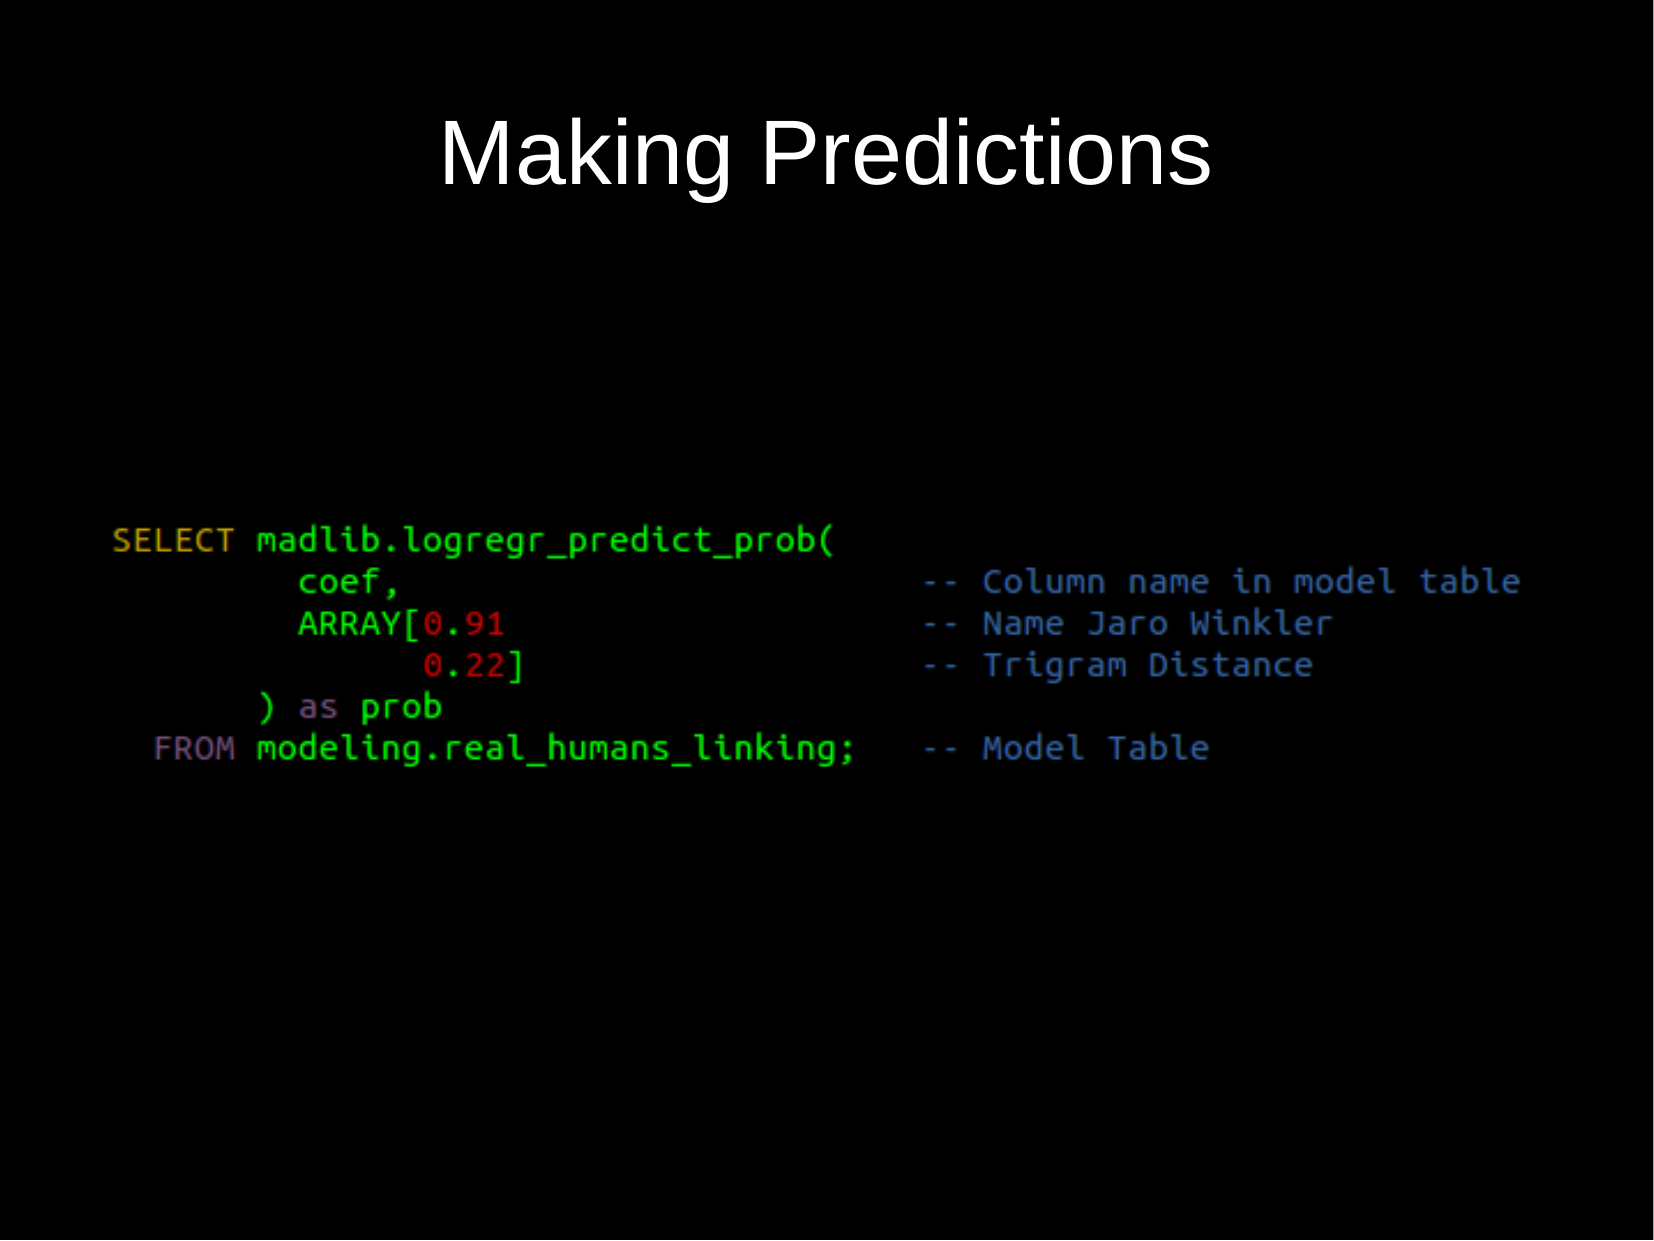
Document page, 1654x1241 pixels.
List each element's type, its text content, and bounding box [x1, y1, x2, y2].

picture [82, 492, 1571, 818]
title Making Predictions [82, 49, 1571, 257]
